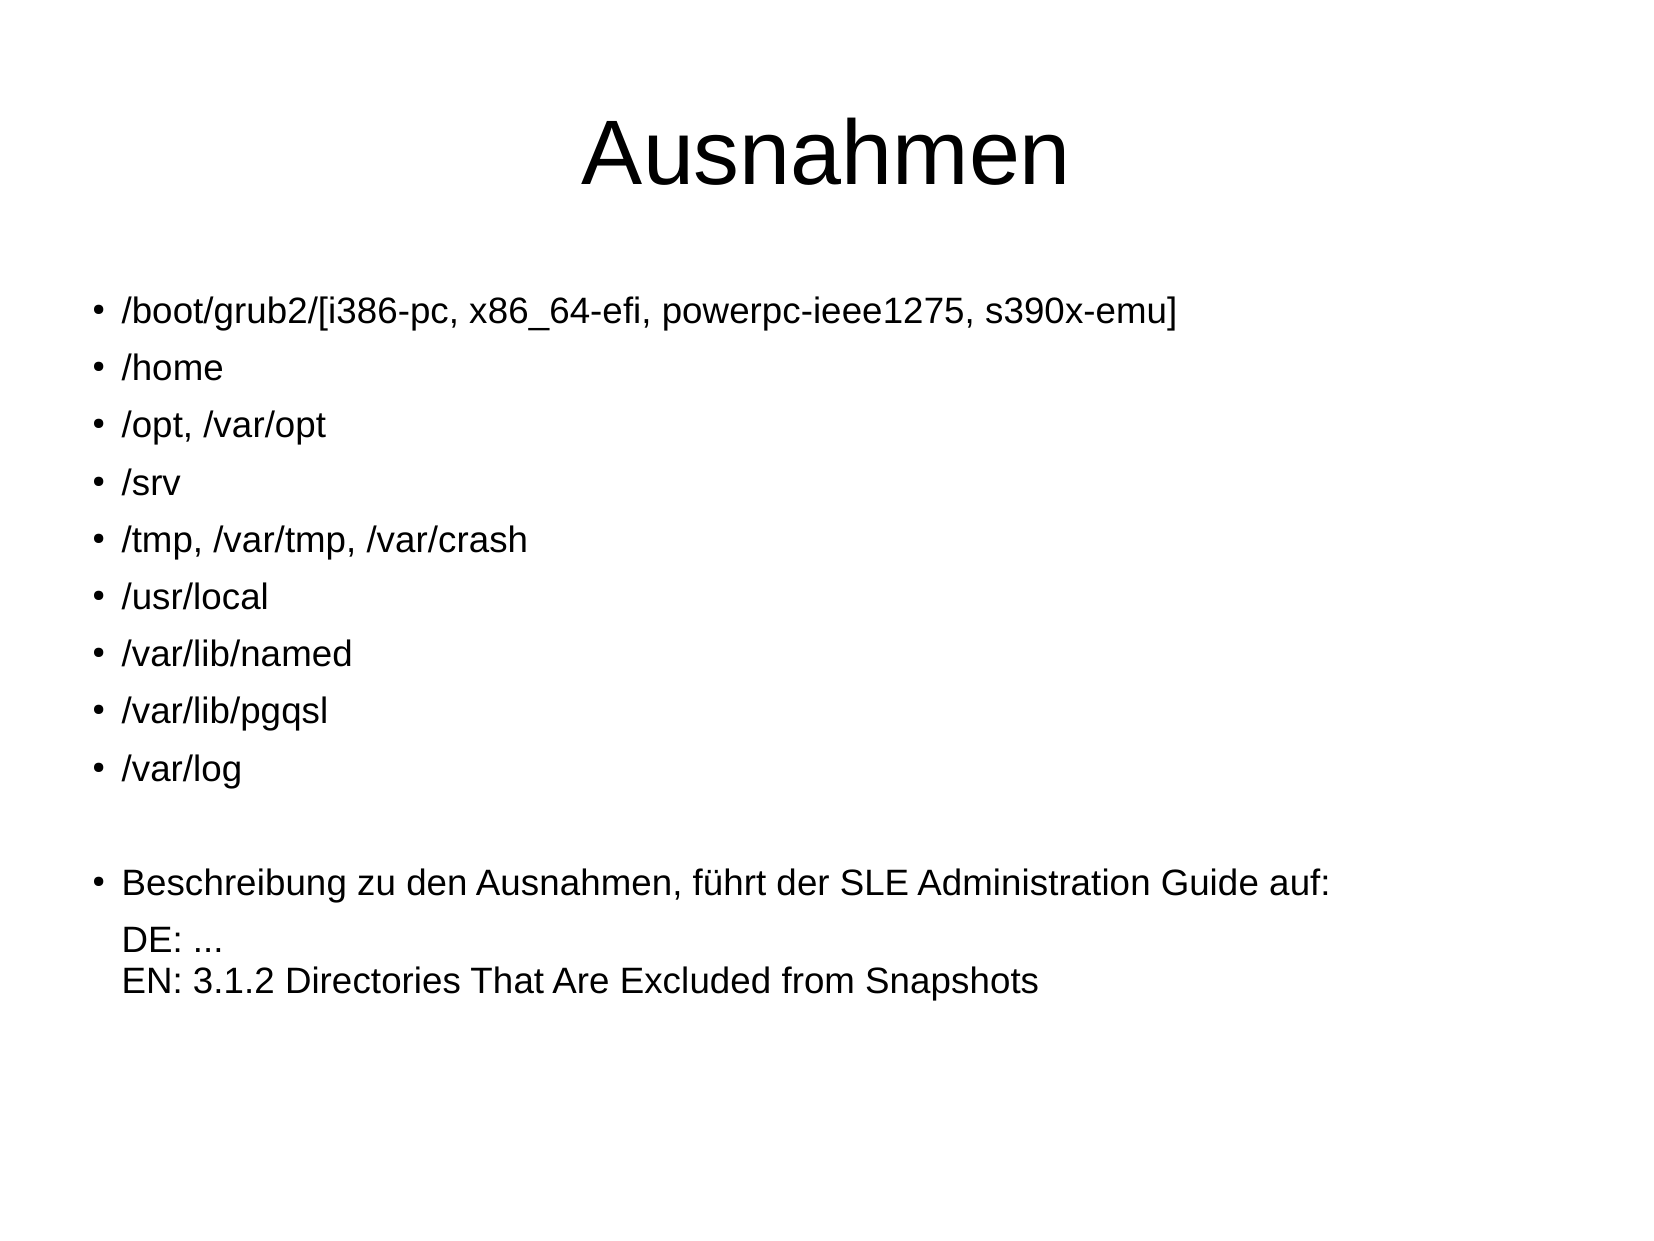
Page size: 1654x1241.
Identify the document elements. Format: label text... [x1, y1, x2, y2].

list /boot/grub2/[i386-pc, x86_64-efi, powerpc-ieee1275, s390x-emu] /home /opt, /var/opt /srv /tmp, /var/tmp, /var/crash /usr/local /var/lib/named /var/lib/pgqsl /var/log Beschreibung zu den Ausnahmen, führt der SLE Administration Guide auf: DE: ... EN: 3.1.2 Directories That Are Excluded from Snapshots [82, 290, 1571, 1010]
title Ausnahmen [82, 49, 1571, 257]
